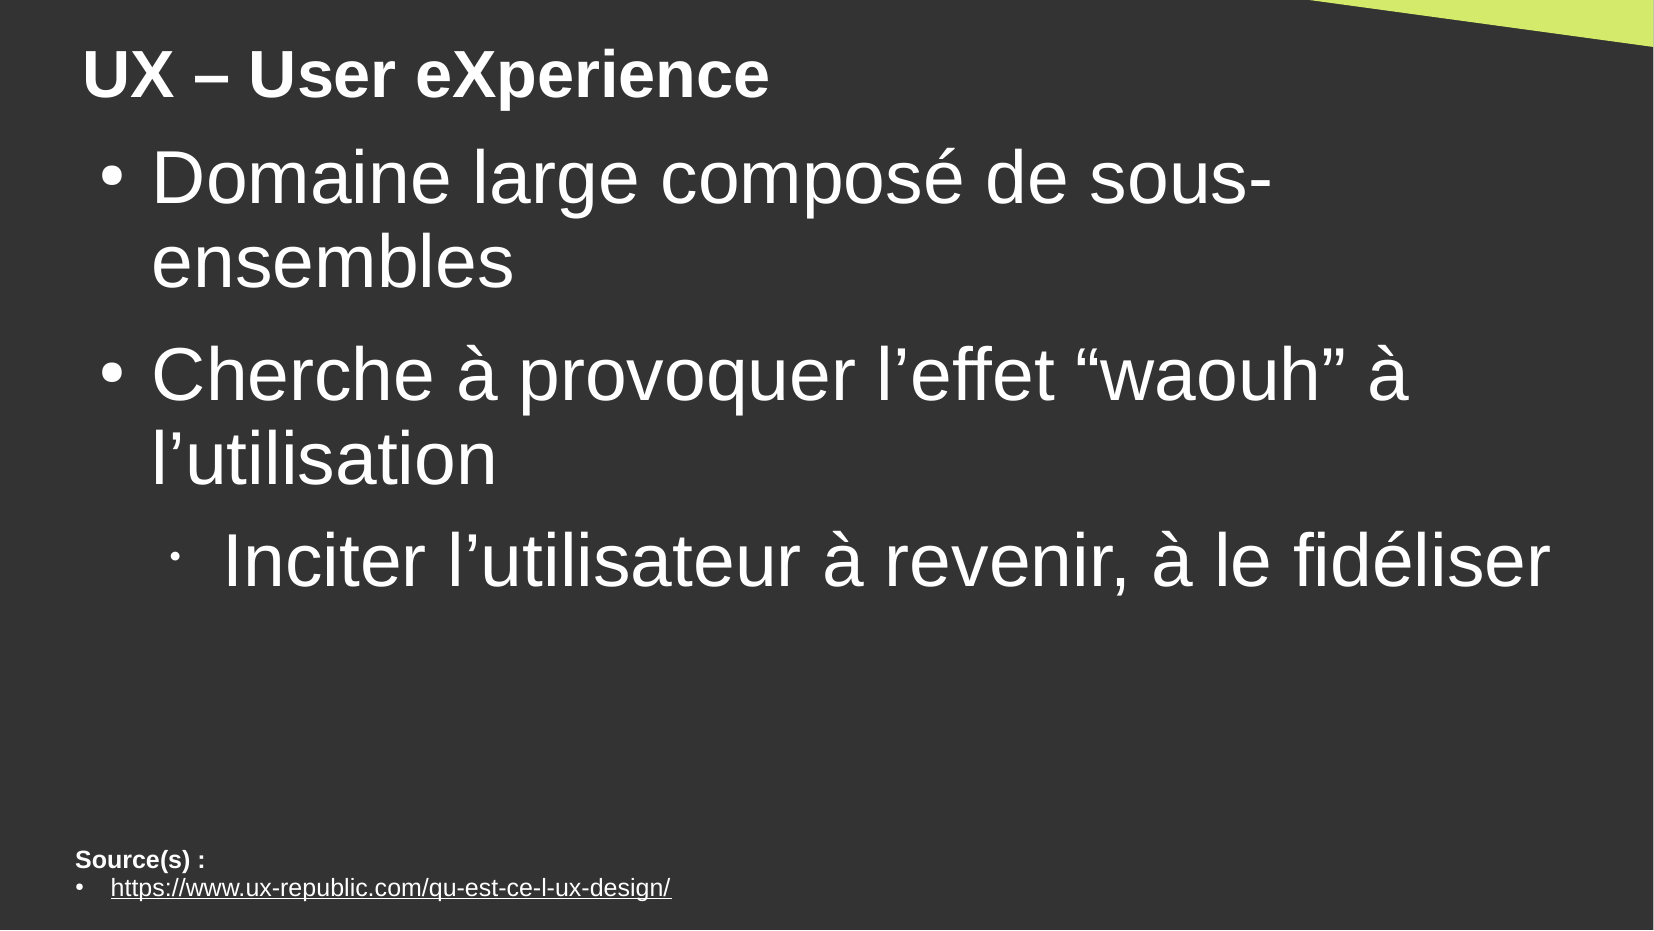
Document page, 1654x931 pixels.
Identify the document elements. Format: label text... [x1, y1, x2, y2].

text_box Source(s) : https://www.ux-republic.com/qu-est-ce-l-ux-design/ [60, 838, 1546, 931]
title UX – User eXperience [82, 37, 1571, 114]
list Domaine large composé de sous-ensembles Cherche à provoquer l’effet “waouh” à l’utilisation Inciter l’utilisateur à revenir, à le fidéliser [80, 135, 1620, 827]
text_box [1309, 0, 1654, 48]
